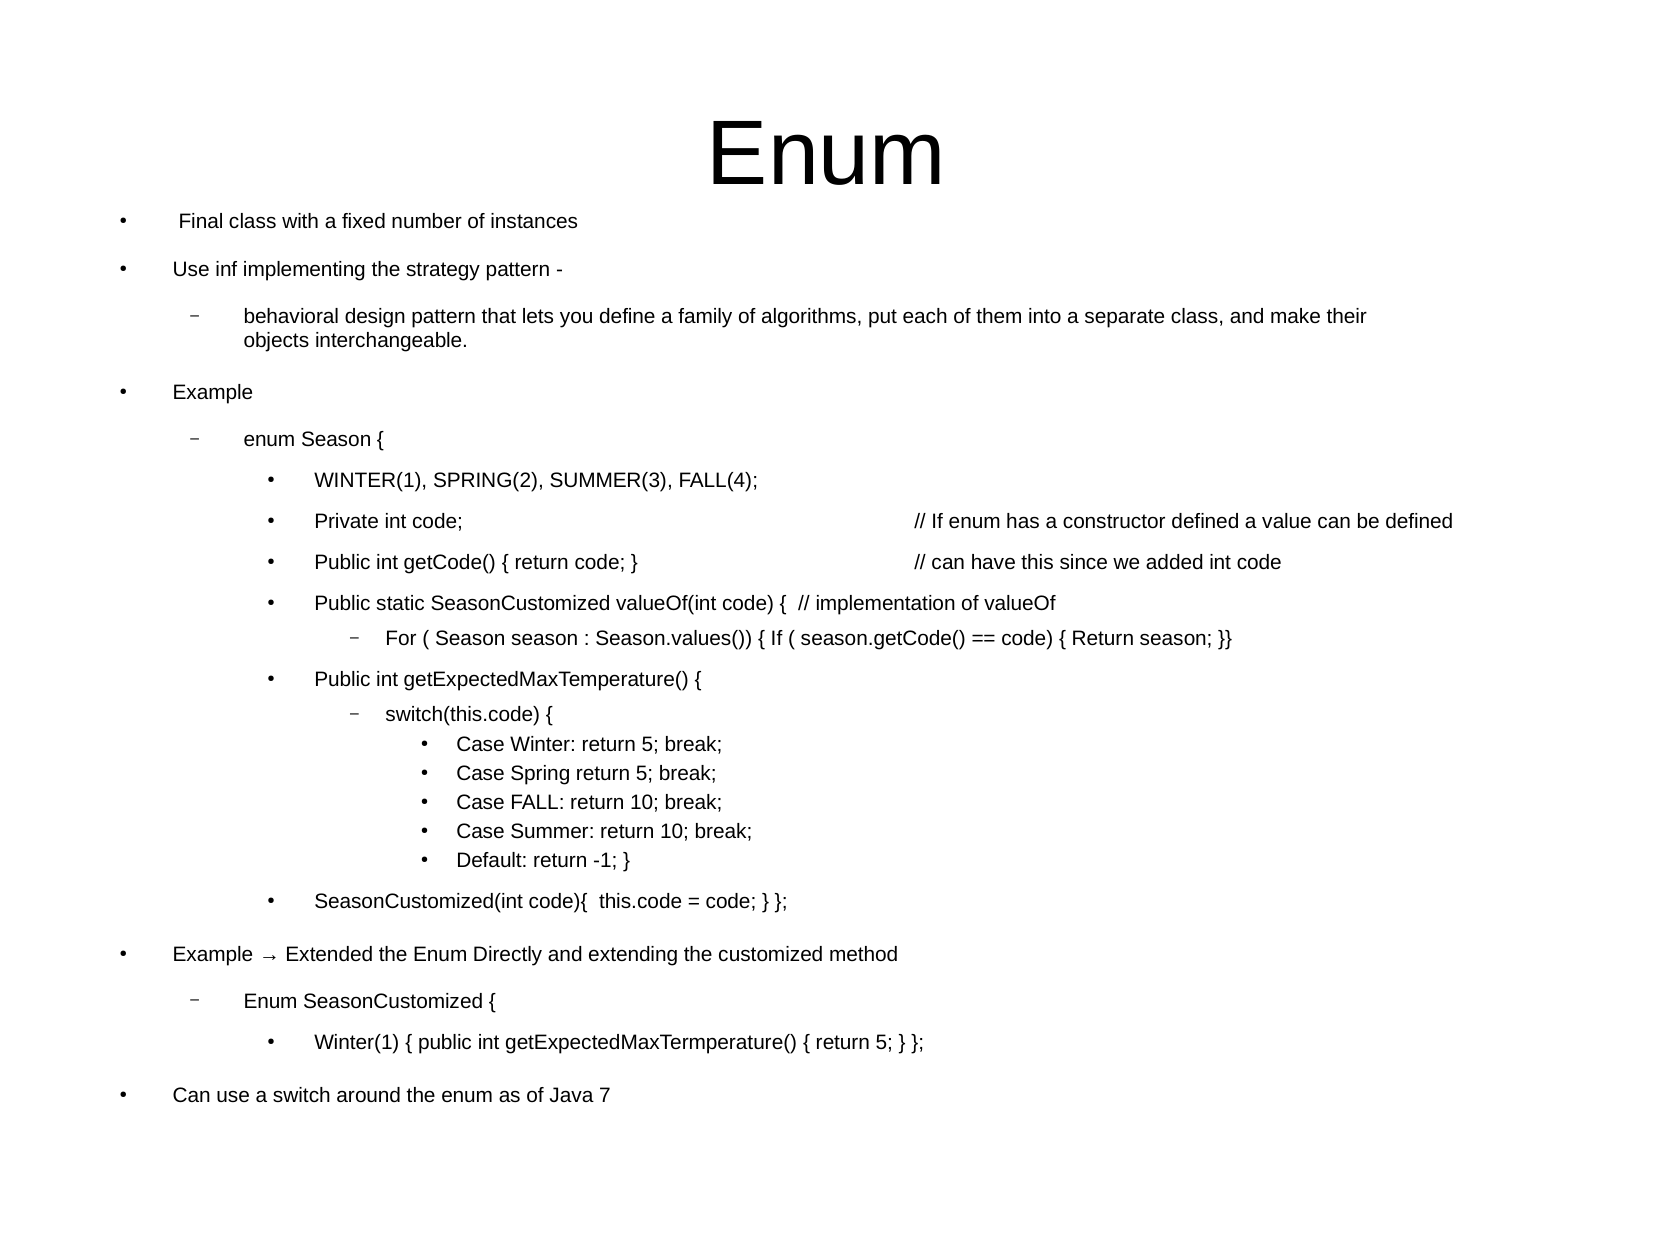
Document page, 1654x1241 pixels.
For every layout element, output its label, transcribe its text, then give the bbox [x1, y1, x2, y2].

list Final class with a fixed number of instances Use inf implementing the strategy pattern - behavioral design pattern that lets you define a family of algorithms, put each of them into a separate class, and make their objects interchangeable. Example enum Season { WINTER(1), SPRING(2), SUMMER(3), FALL(4); Private int code; // If enum has a constructor defined a value can be defined Public int getCode() { return code; } // can have this since we added int code Public static SeasonCustomized valueOf(int code) { // implementation of valueOf For ( Season season : Season.values()) { If ( season.getCode() == code) { Return season; }} Public int getExpectedMaxTemperature() { switch(this.code) { Case Winter: return 5; break; Case Spring return 5; break; Case FALL: return 10; break; Case Summer: return 10; break; Default: return -1; } SeasonCustomized(int code){ this.code = code; } }; Example → Extended the Enum Directly and extending the customized method Enum SeasonCustomized { Winter(1) { public int getExpectedMaxTermperature() { return 5; } }; Can use a switch around the enum as of Java 7 [101, 210, 1591, 1210]
title Enum [82, 49, 1571, 257]
